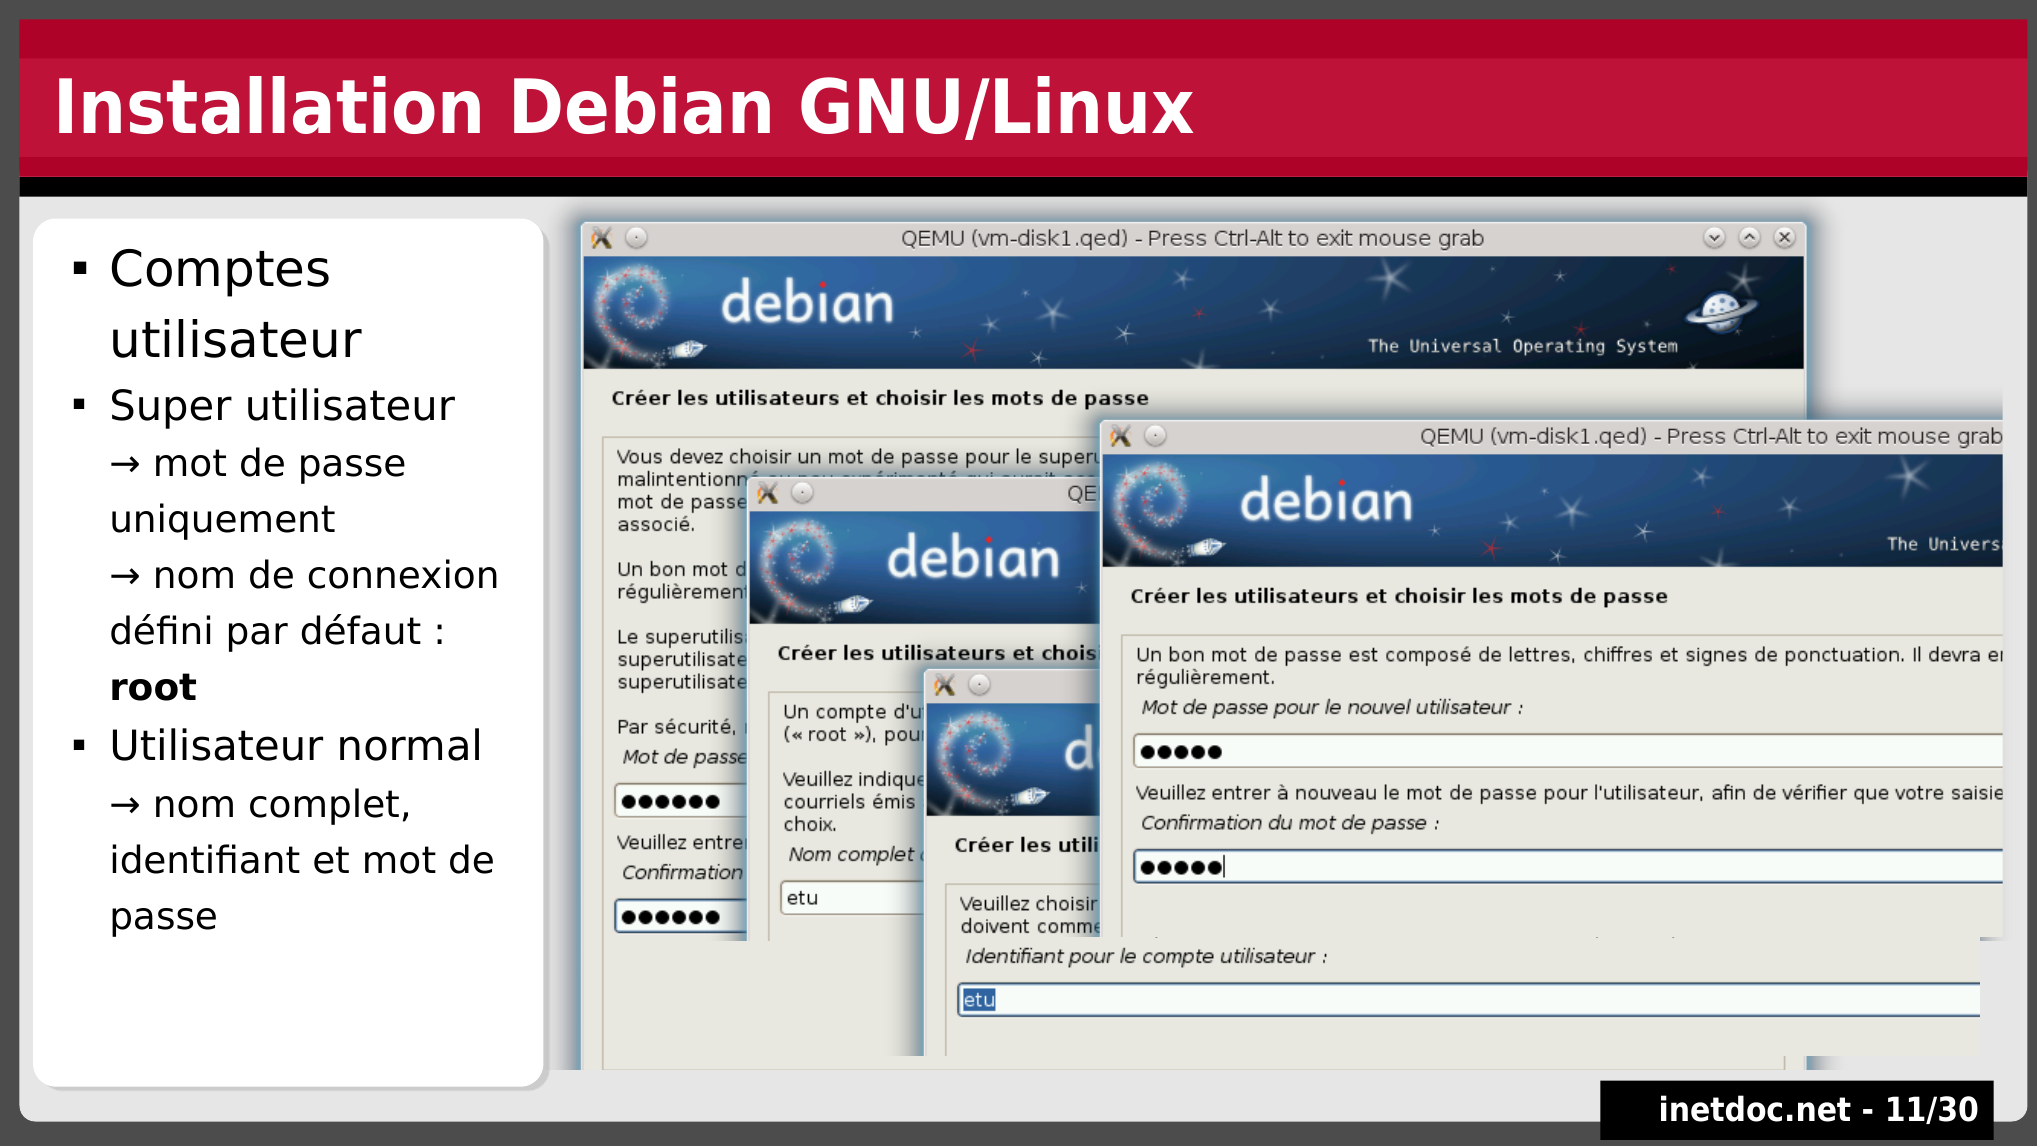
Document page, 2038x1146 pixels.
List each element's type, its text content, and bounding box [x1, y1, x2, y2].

text_box Installation Debian GNU/Linux [19, 59, 2028, 157]
text_box inetdoc.net - <numéro>/30 [1600, 1080, 1994, 1140]
picture [520, 162, 2034, 1070]
text_box [19, 19, 2028, 59]
text_box [19, 157, 2028, 1122]
text_box Comptes utilisateur Super utilisateur → mot de passe uniquement → nom de connexion défini par défaut : root Utilisateur normal → nom complet, identifiant et mot de passe [33, 218, 543, 1087]
